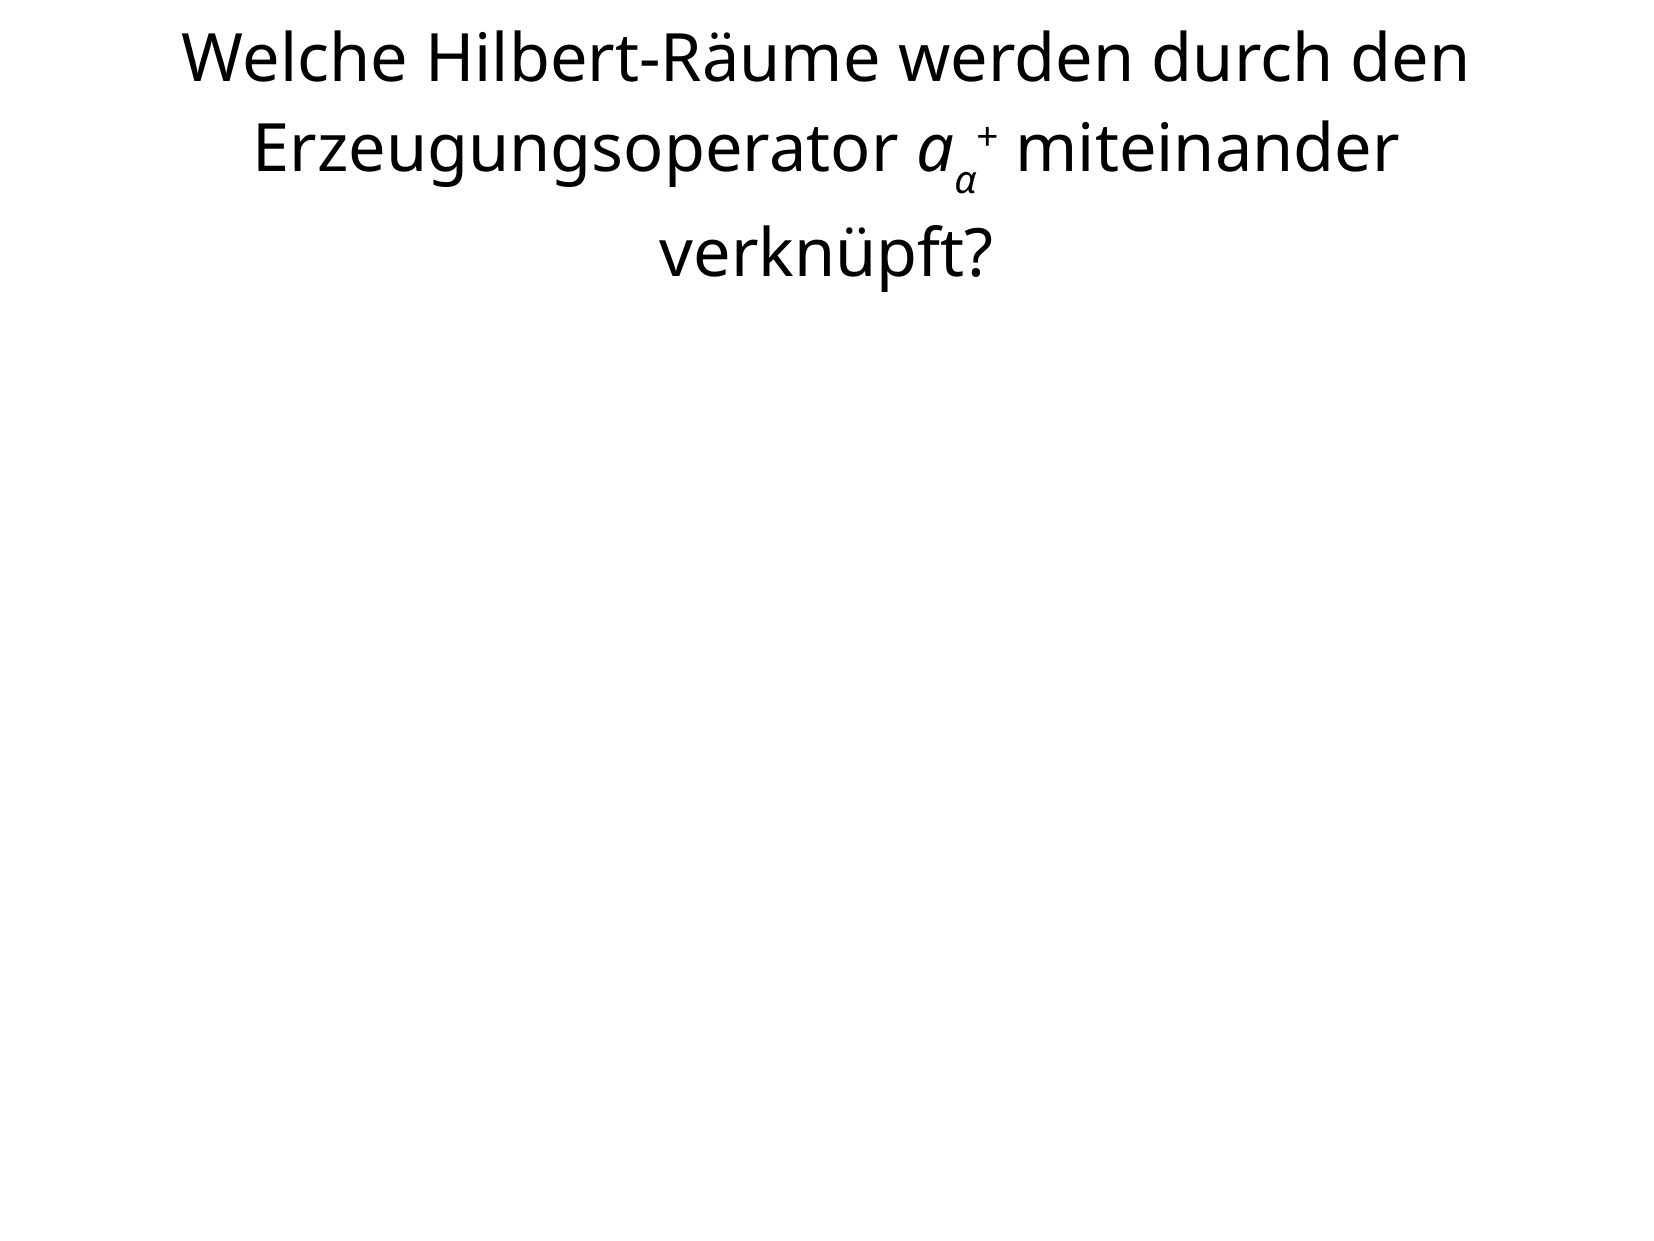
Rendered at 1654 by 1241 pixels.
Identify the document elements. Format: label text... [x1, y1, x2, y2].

title Welche Hilbert-Räume werden durch den Erzeugungsoperator aα+ miteinander verknüpft? [82, 49, 1571, 257]
